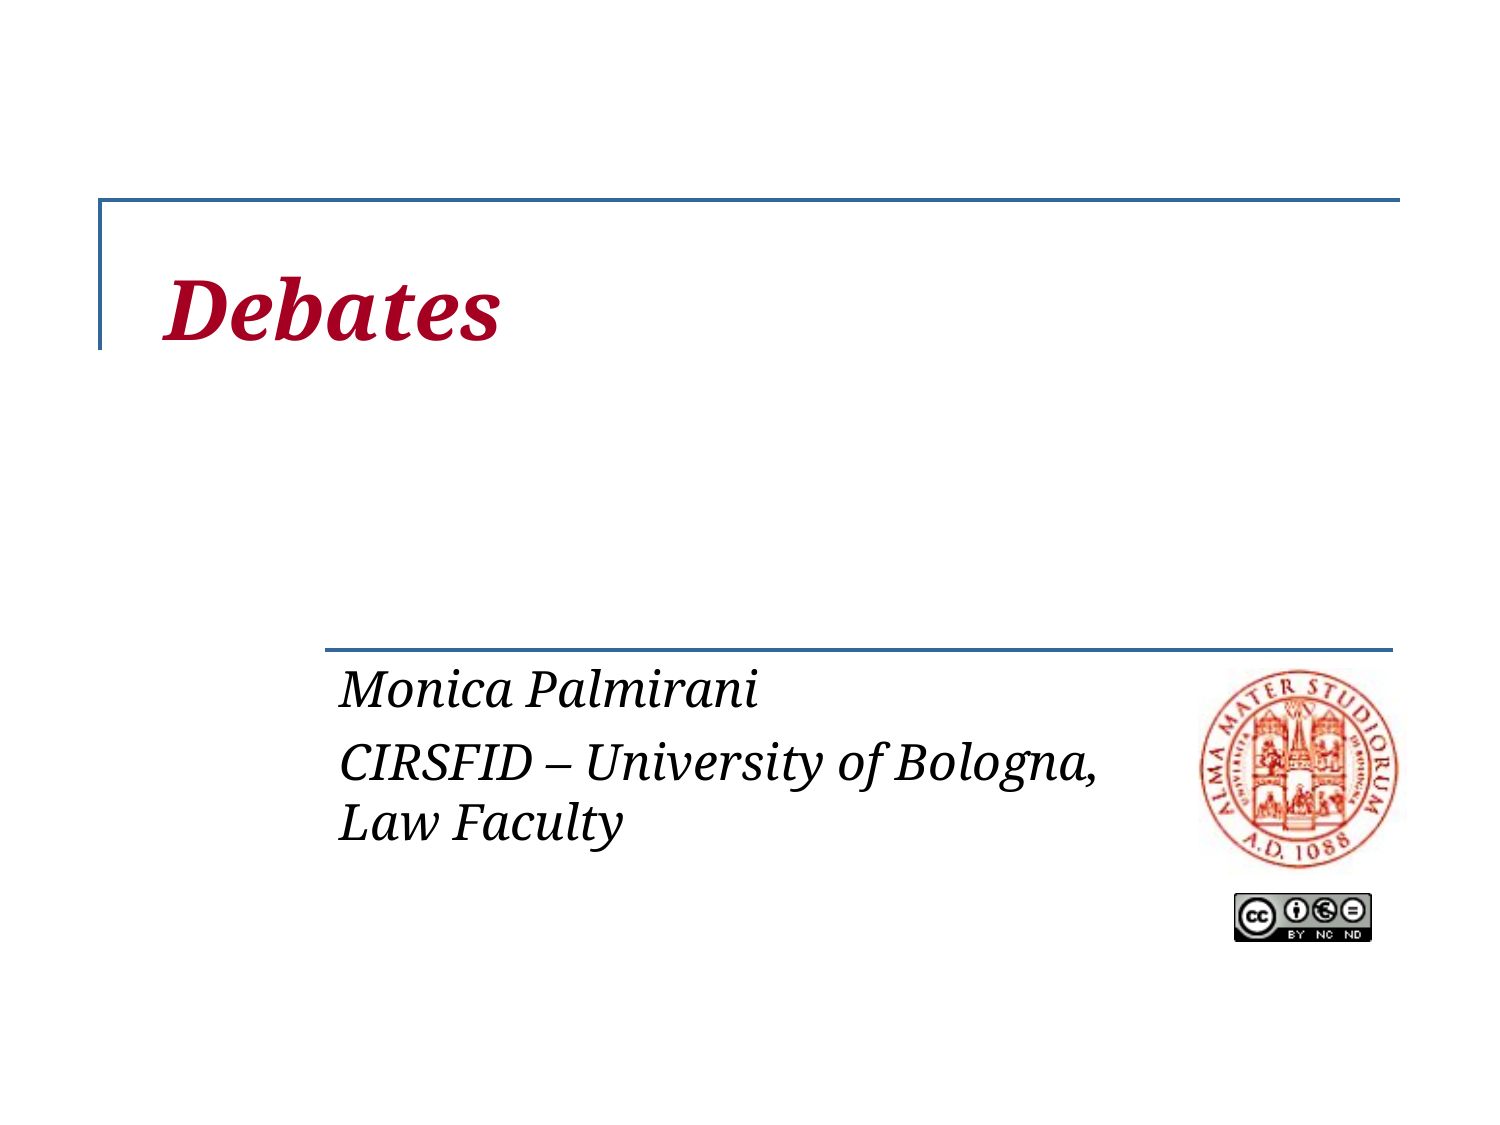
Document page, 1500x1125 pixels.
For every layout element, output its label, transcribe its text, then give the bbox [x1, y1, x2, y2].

subtitle Monica Palmirani CIRSFID – University of Bologna, Law Faculty [324, 649, 1176, 1024]
title Debates [149, 249, 1424, 669]
picture [1198, 669, 1407, 875]
picture [1234, 893, 1372, 942]
